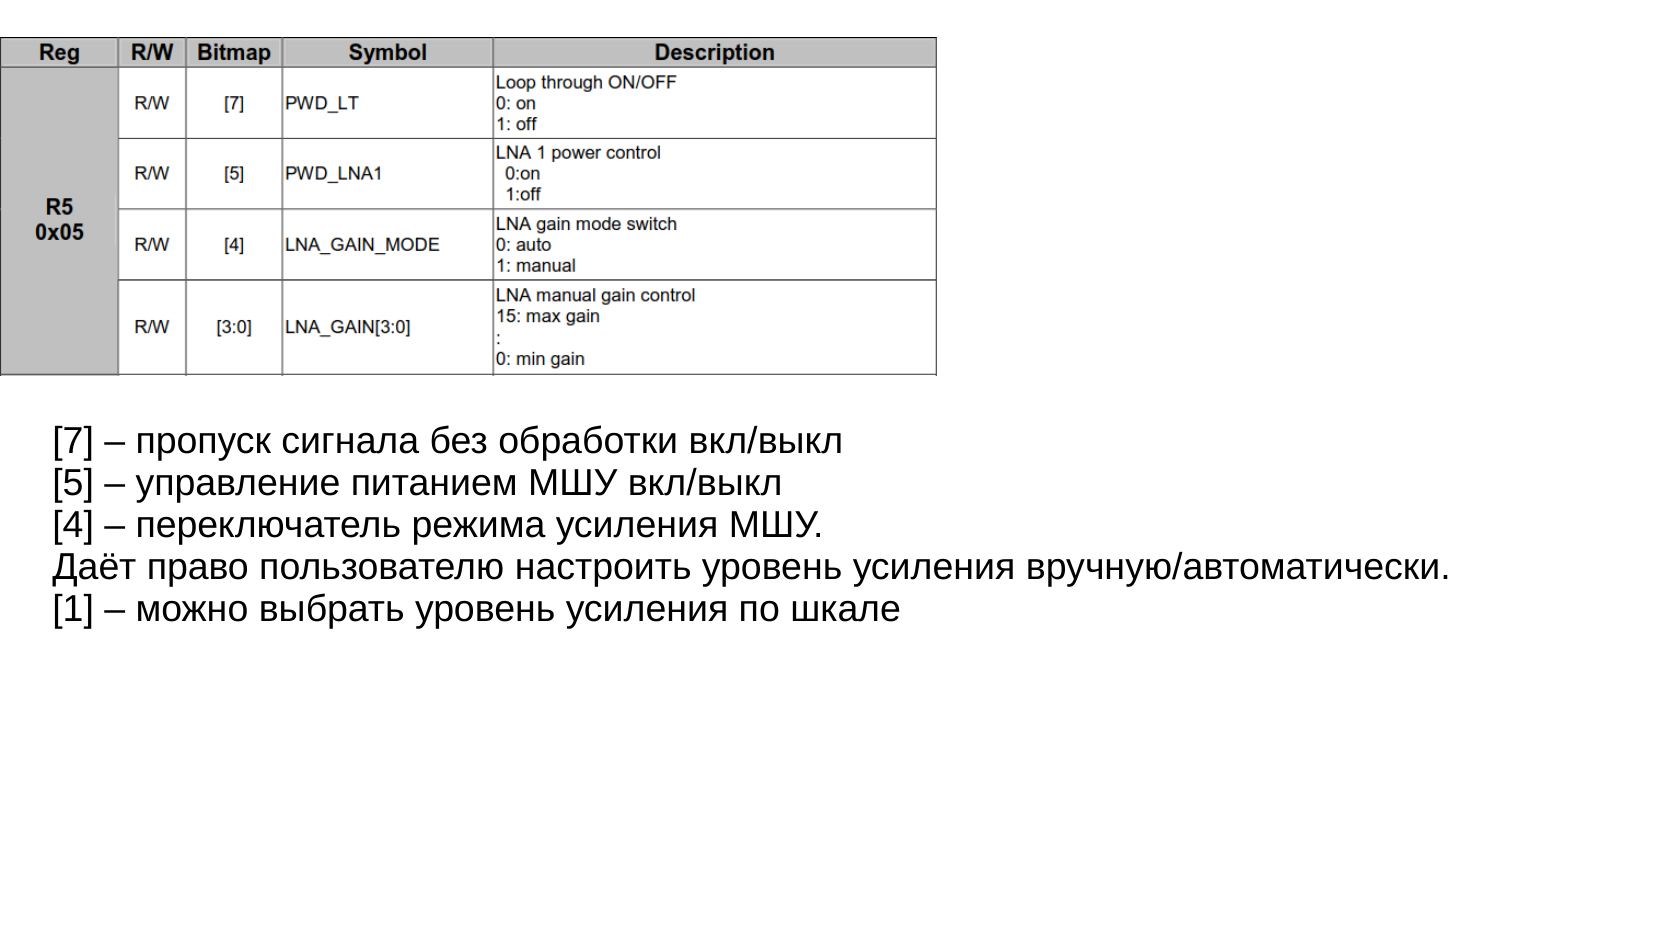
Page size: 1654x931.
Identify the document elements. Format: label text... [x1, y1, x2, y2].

picture [0, 37, 938, 376]
text_box [7] – пропуск сигнала без обработки вкл/выкл [5] – управление питанием МШУ вкл/выкл [4] – переключатель режима усиления МШУ. Даёт право пользователю настроить уровень усиления вручную/автоматически. [1] – можно выбрать уровень усиления по шкале [37, 412, 1538, 863]
